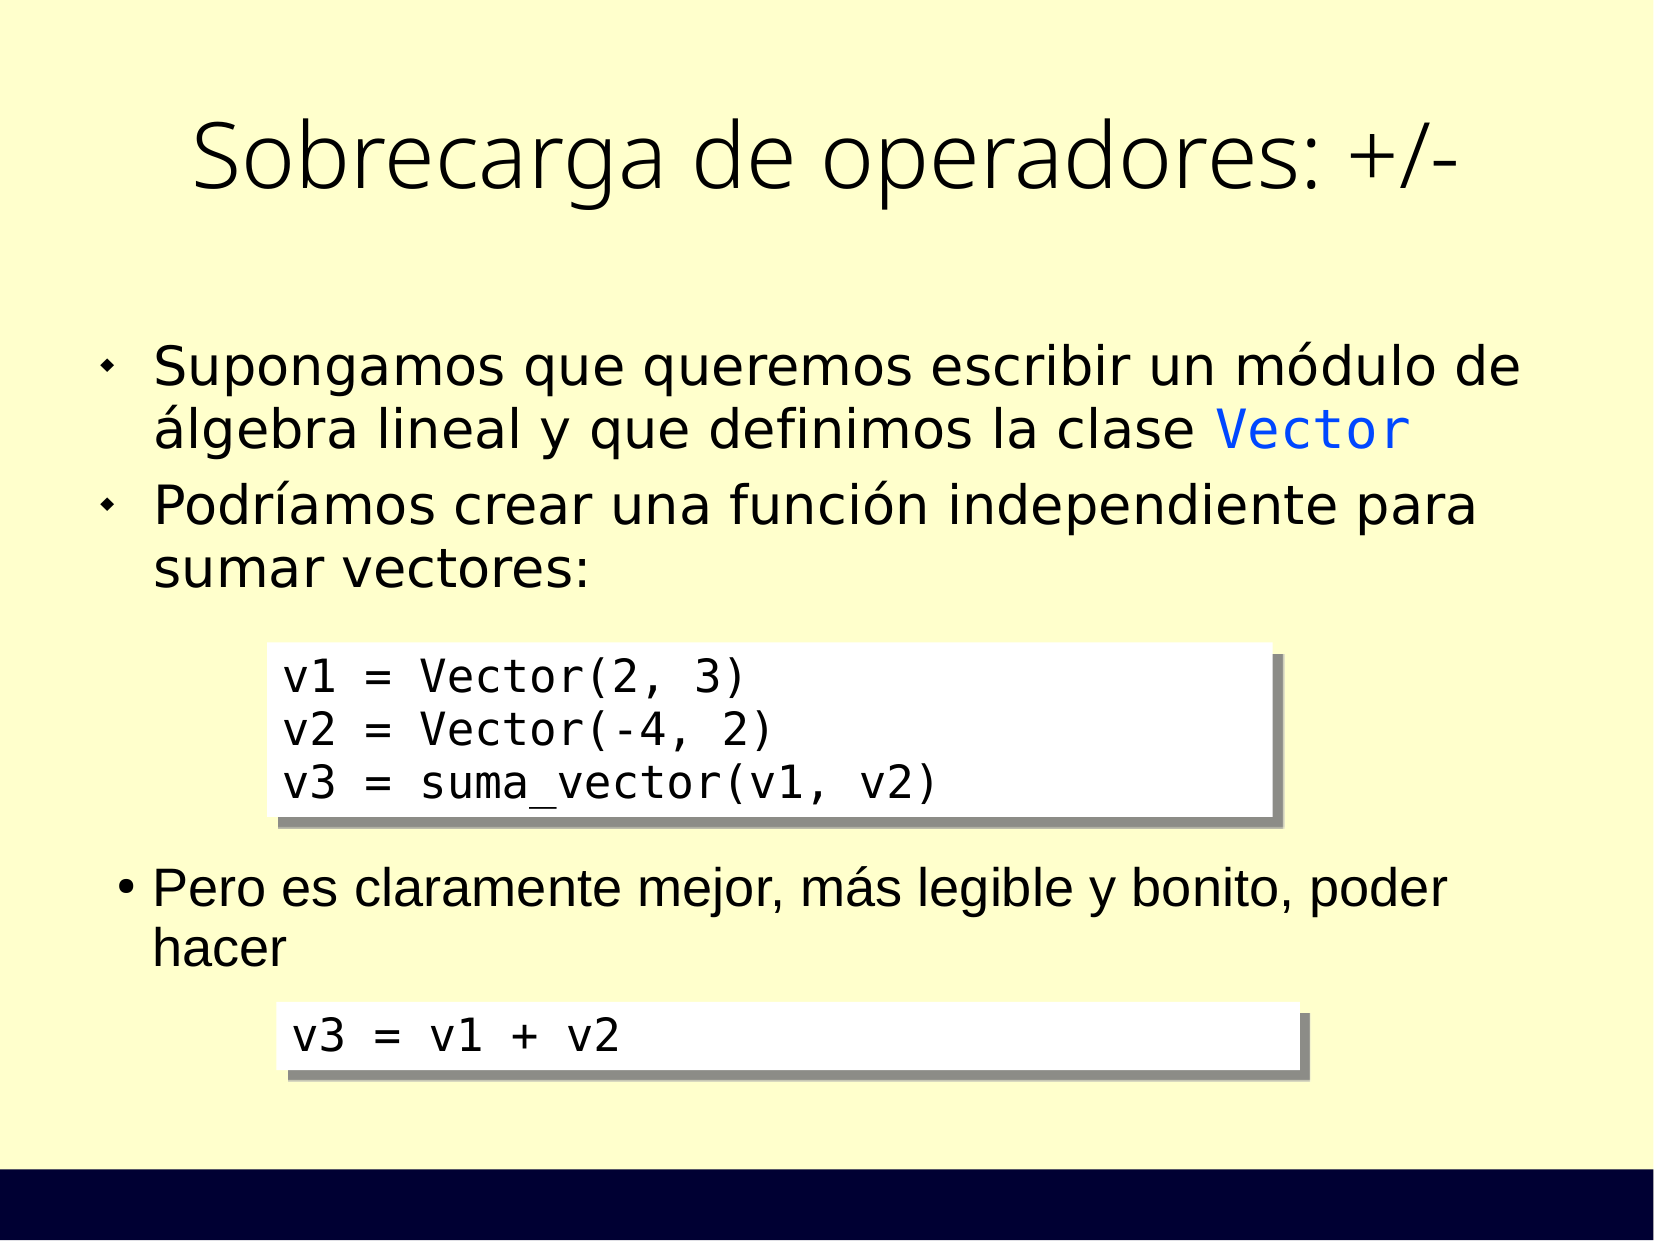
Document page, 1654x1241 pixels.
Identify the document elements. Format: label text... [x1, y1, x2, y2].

title Sobrecarga de operadores: +/- [82, 49, 1571, 257]
list Supongamos que queremos escribir un módulo de álgebra lineal y que definimos la clase Vector Podríamos crear una función independiente para sumar vectores: [82, 290, 1538, 646]
text_box v1 = Vector(2, 3) v2 = Vector(-4, 2) v3 = suma_vector(v1, v2) [267, 642, 1273, 817]
text_box v3 = v1 + v2 [276, 1001, 1300, 1071]
text_box Pero es claramente mejor, más legible y bonito, poder hacer [101, 850, 1563, 986]
